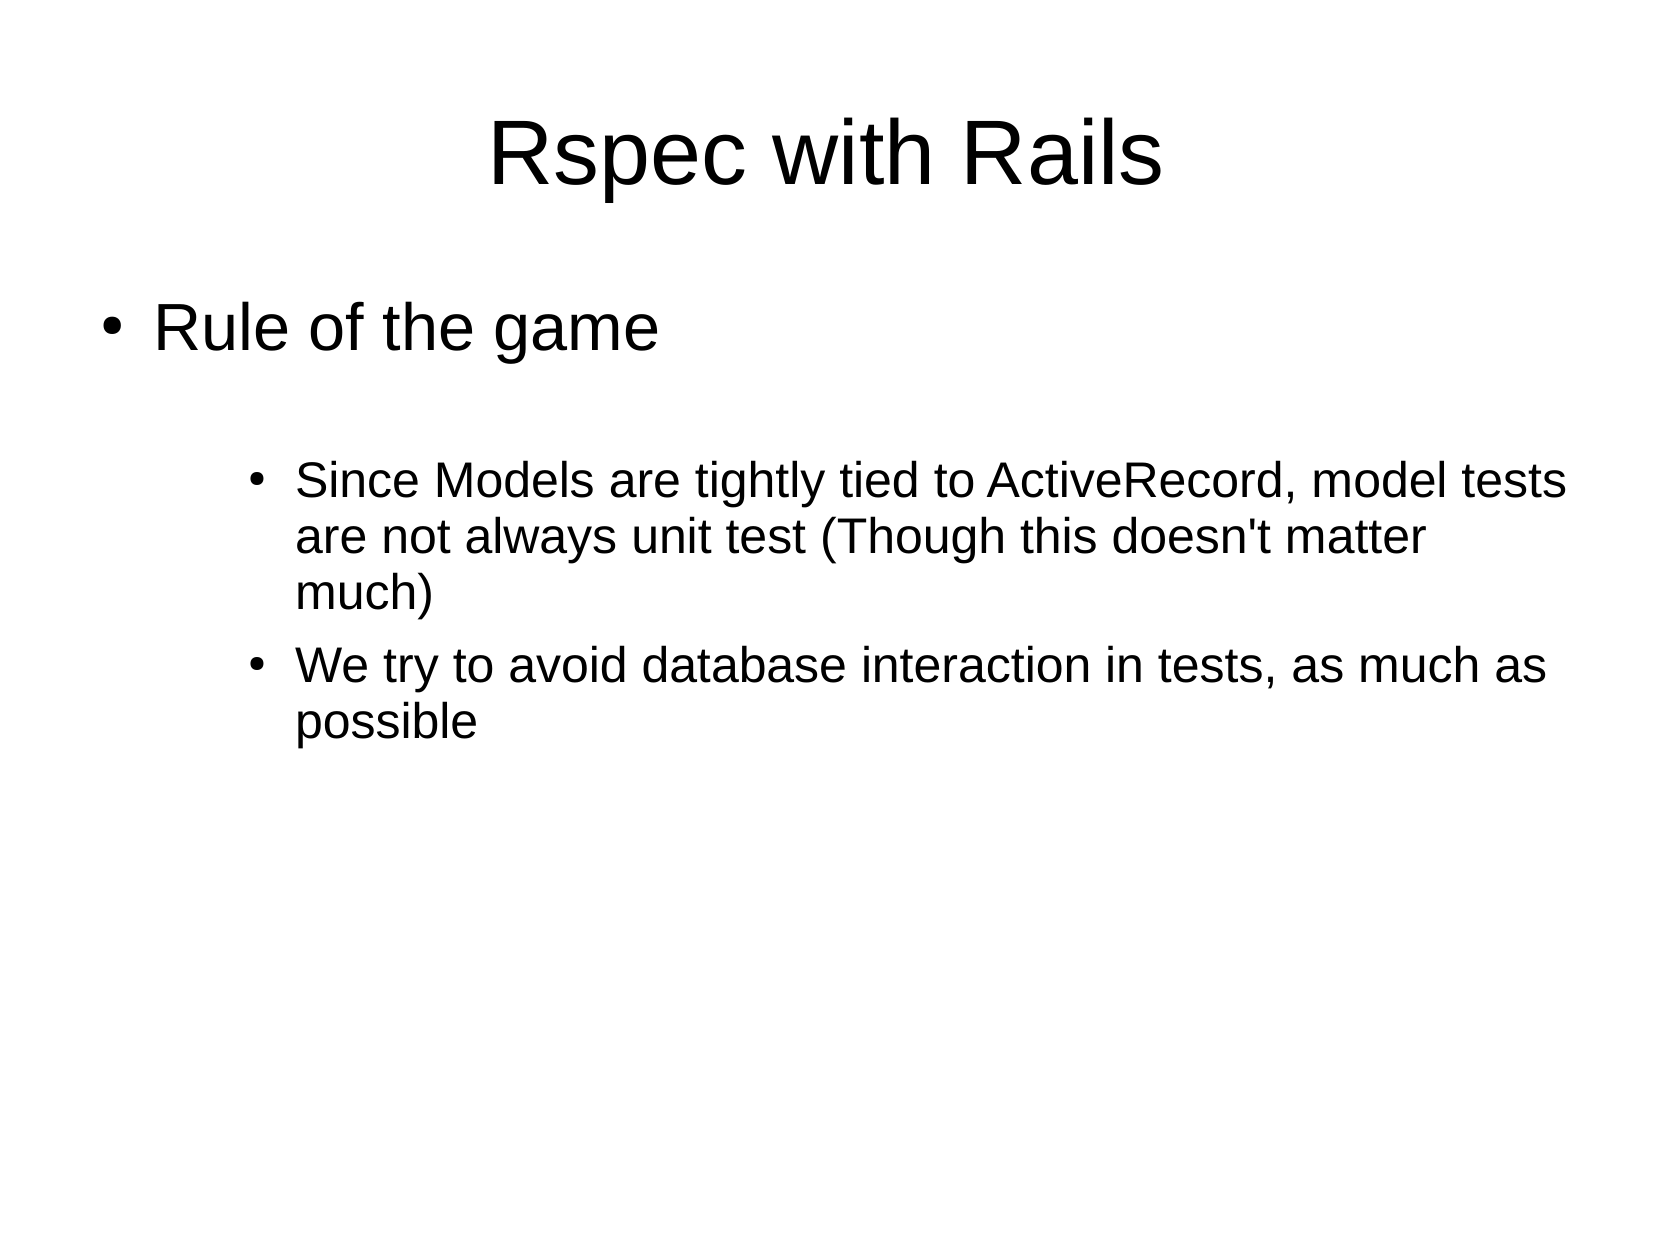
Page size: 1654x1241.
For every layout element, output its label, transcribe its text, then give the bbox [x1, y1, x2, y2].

list Rule of the game Since Models are tightly tied to ActiveRecord, model tests are not always unit test (Though this doesn't matter much) We try to avoid database interaction in tests, as much as possible [82, 290, 1571, 1109]
title Rspec with Rails [82, 49, 1571, 257]
